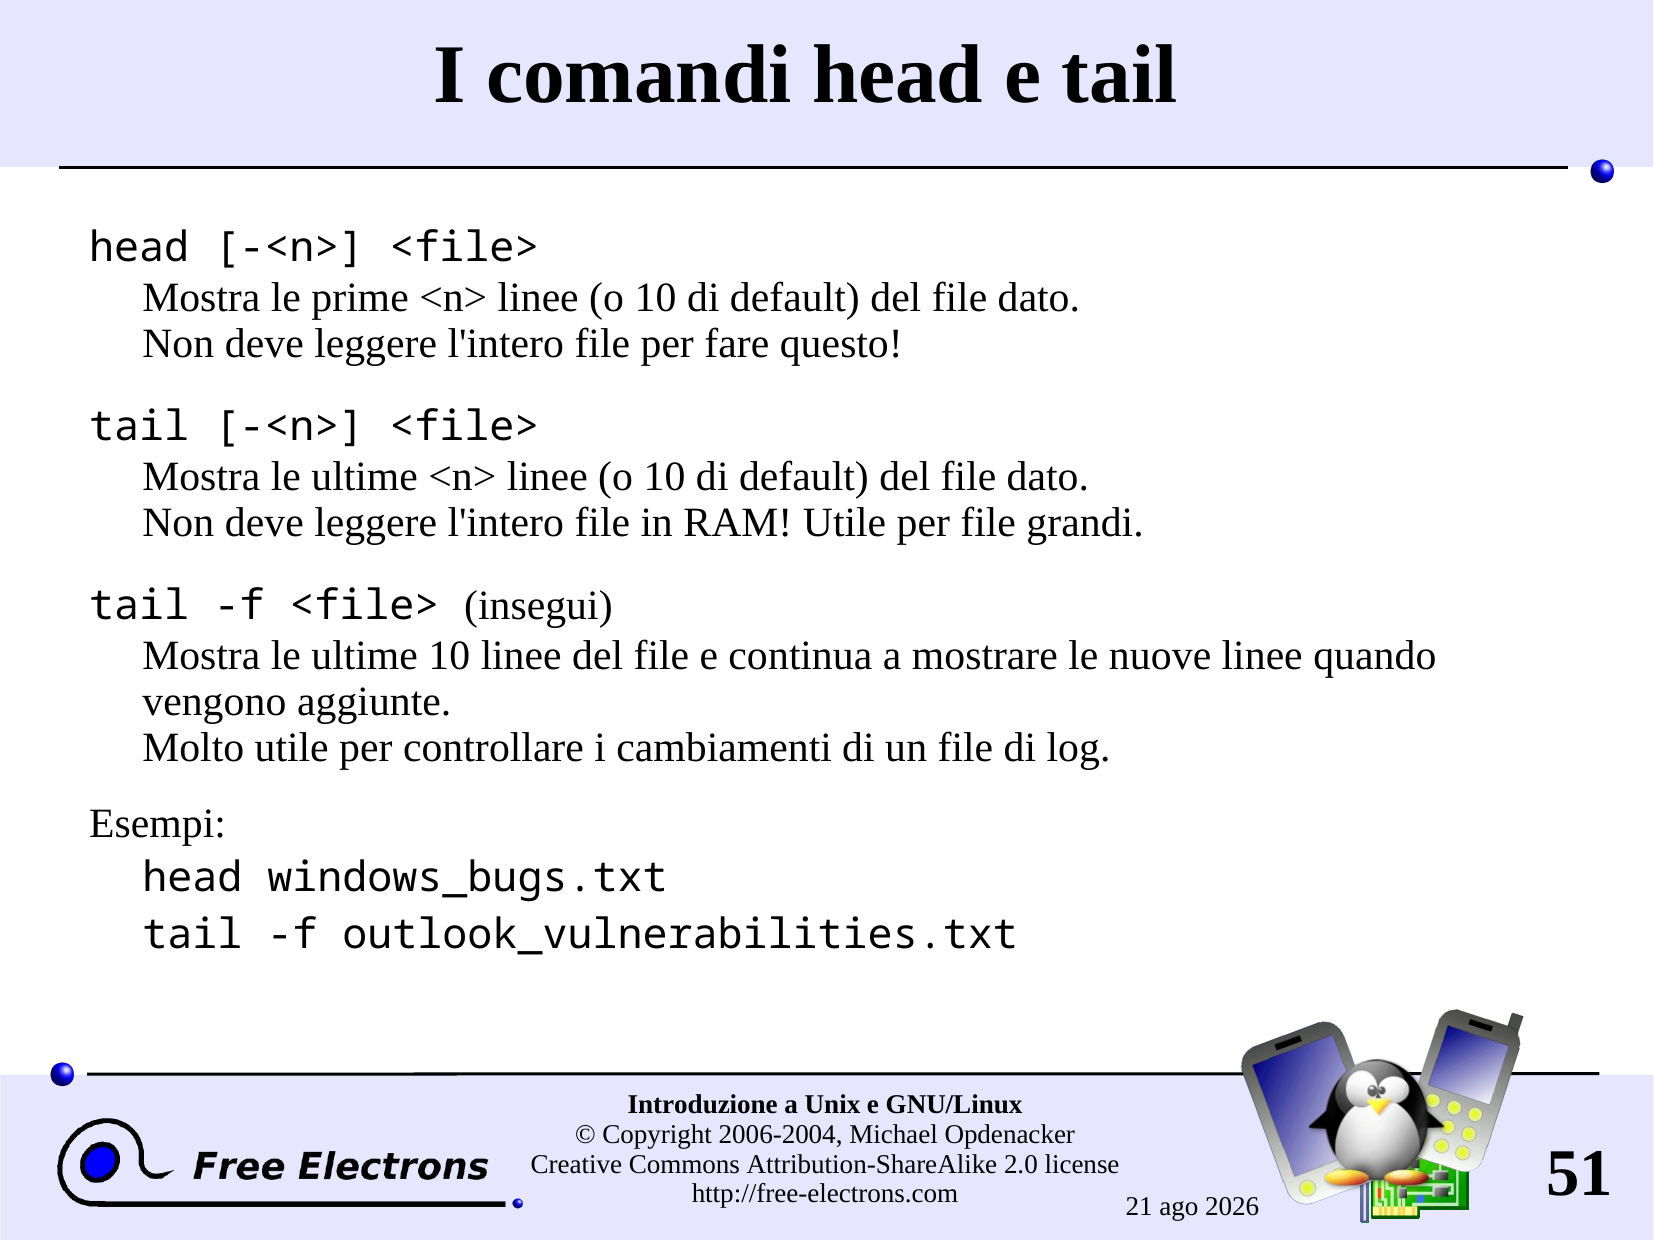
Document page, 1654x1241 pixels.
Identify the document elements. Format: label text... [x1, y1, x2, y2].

picture [50, 1107, 527, 1216]
title I comandi head e tail [60, 20, 1551, 130]
picture [1239, 998, 1538, 1241]
list head [-<n>] <file> Mostra le prime <n> linee (o 10 di default) del file dato. Non deve leggere l'intero file per fare questo! tail [-<n>] <file> Mostra le ultime <n> linee (o 10 di default) del file dato. Non deve leggere l'intero file in RAM! Utile per file grandi. tail -f <file> (insegui) Mostra le ultime 10 linee del file e continua a mostrare le nuove linee quando vengono aggiunte. Molto utile per controllare i cambiamenti di un file di log. Esempi: head windows_bugs.txt tail -f outlook_vulnerabilities.txt [71, 217, 1489, 1089]
